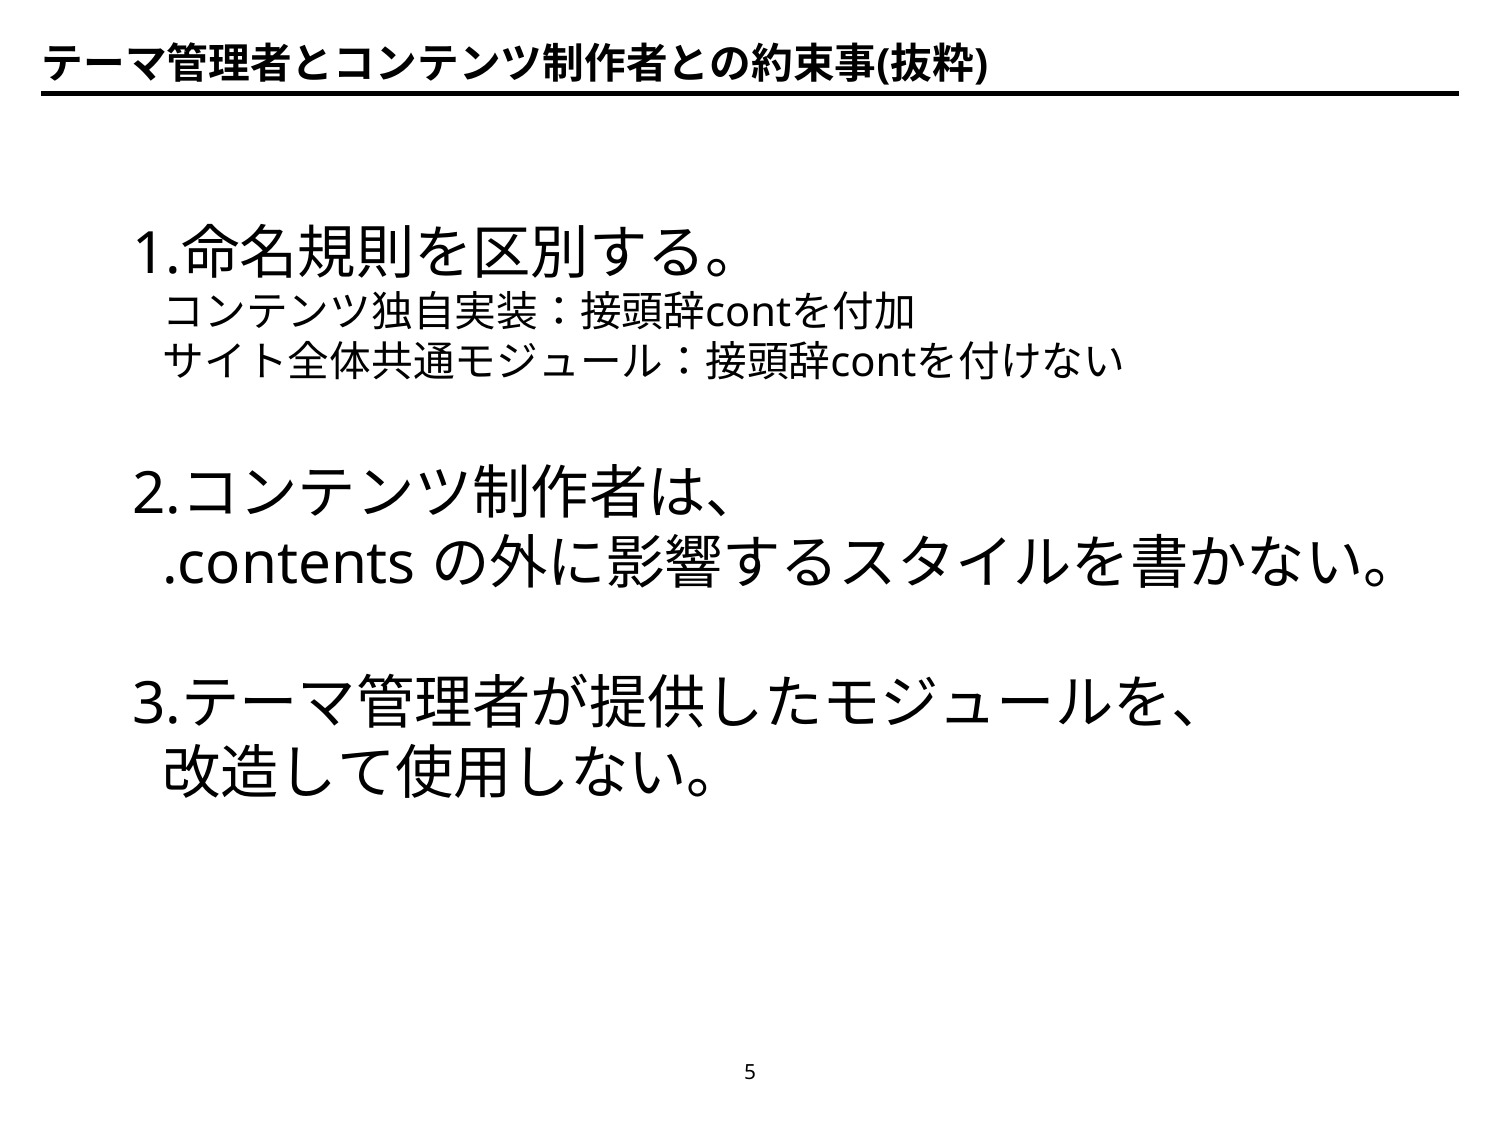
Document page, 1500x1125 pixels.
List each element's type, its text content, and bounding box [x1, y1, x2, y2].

title テーマ管理者とコンテンツ制作者との約束事(抜粋) [41, 27, 1459, 94]
text_box 命名規則を区別する。 コンテンツ独自実装：接頭辞contを付加 サイト全体共通モジュール：接頭辞contを付けない コンテンツ制作者は、 .contents の外に影響するスタイルを書かない。 テーマ管理者が提供したモジュールを、 改造して使用しない。 [59, 207, 1451, 813]
